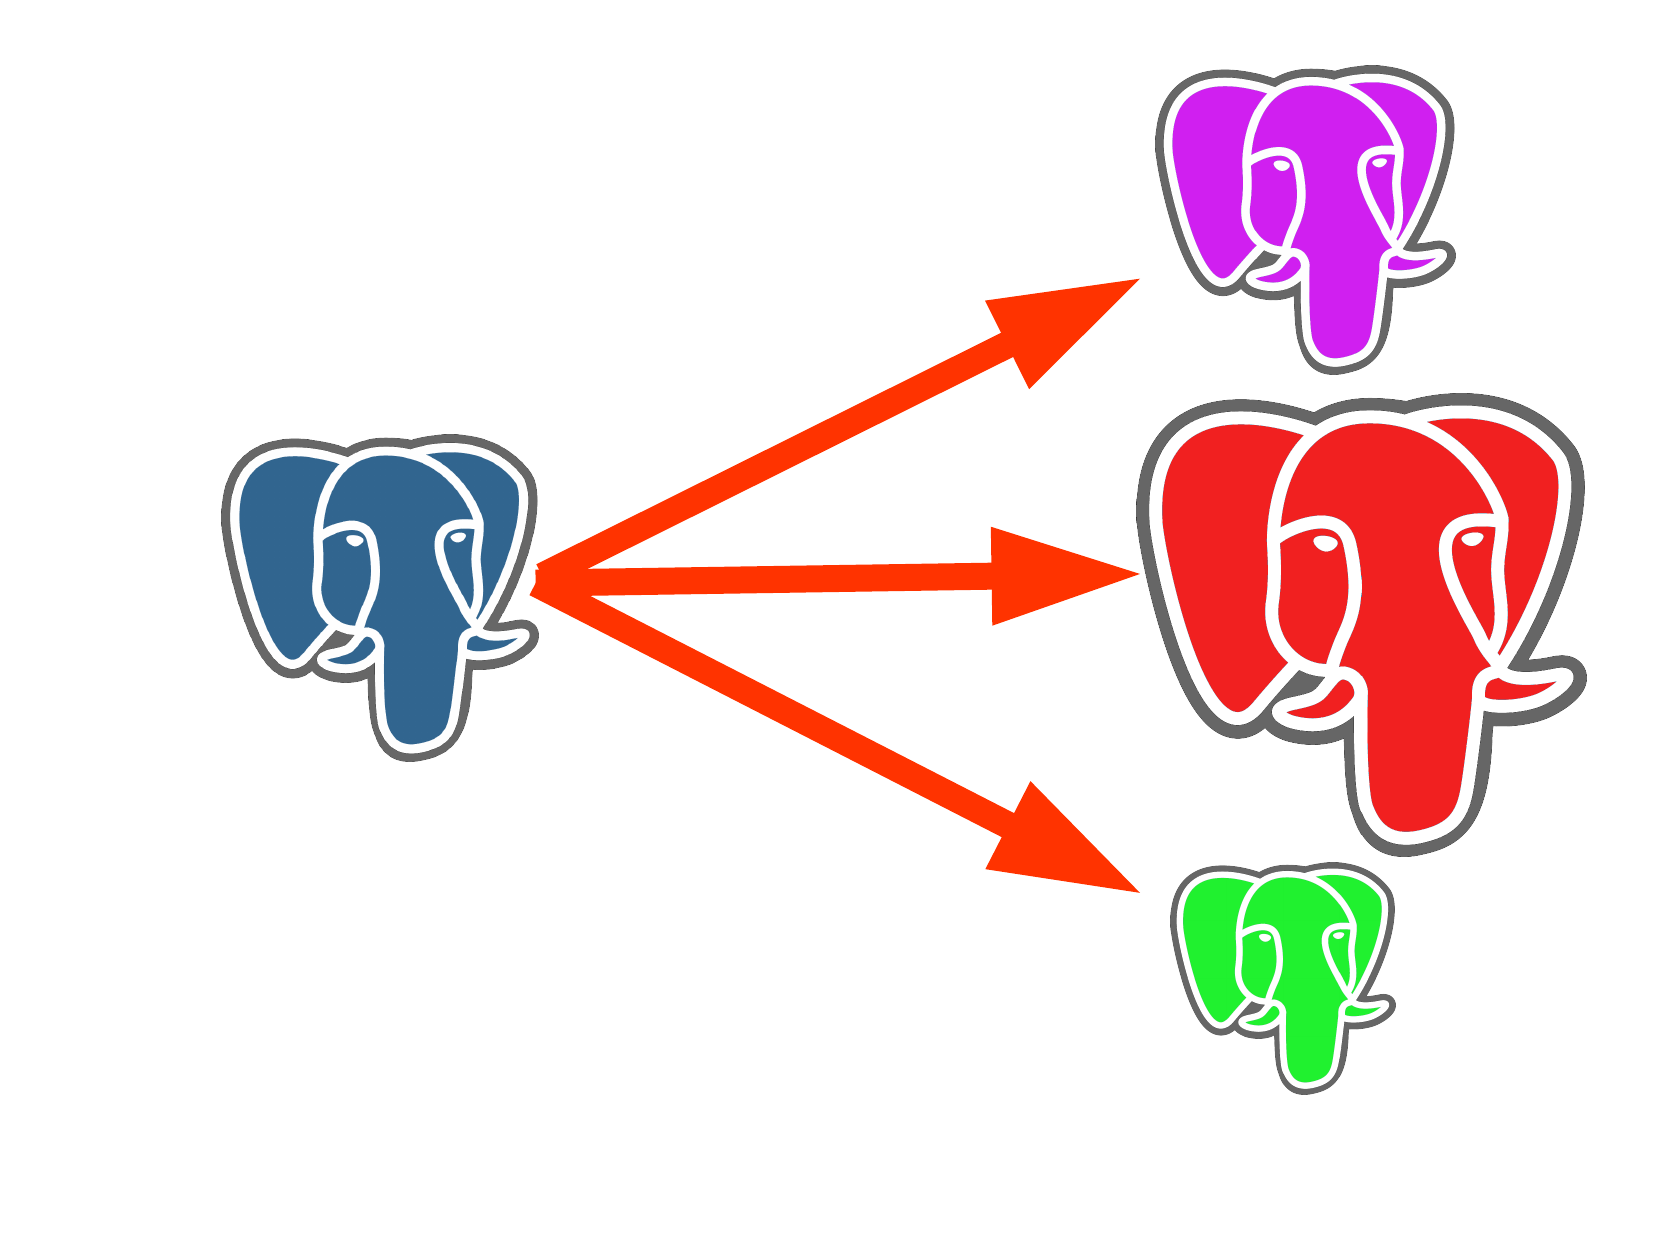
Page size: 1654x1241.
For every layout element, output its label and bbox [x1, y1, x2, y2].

picture [221, 434, 539, 762]
picture [1170, 862, 1396, 1096]
picture [1155, 65, 1456, 376]
picture [1136, 393, 1587, 857]
